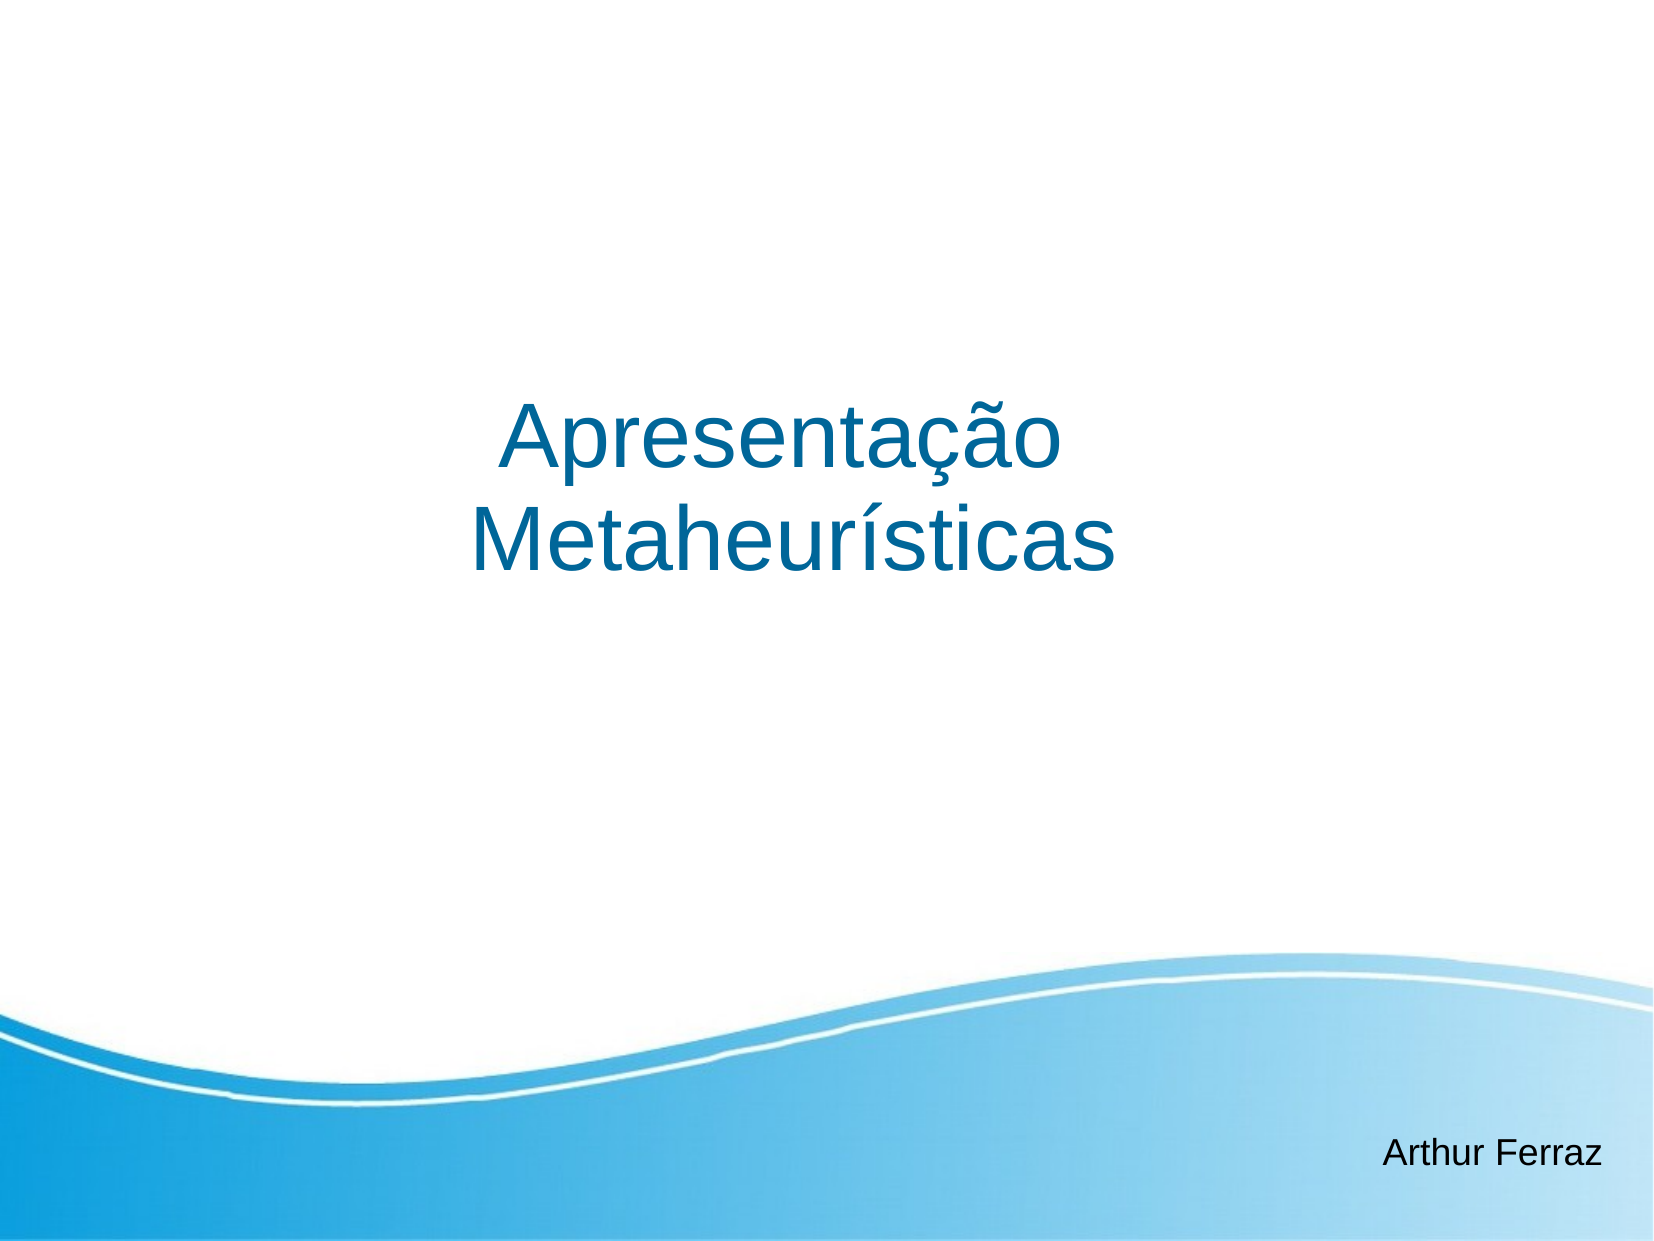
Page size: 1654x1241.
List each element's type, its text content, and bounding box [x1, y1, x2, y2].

picture [0, 952, 1654, 1241]
text_box Arthur Ferraz [838, 1124, 1619, 1182]
title Apresentação Metaheurísticas [37, 384, 1526, 592]
